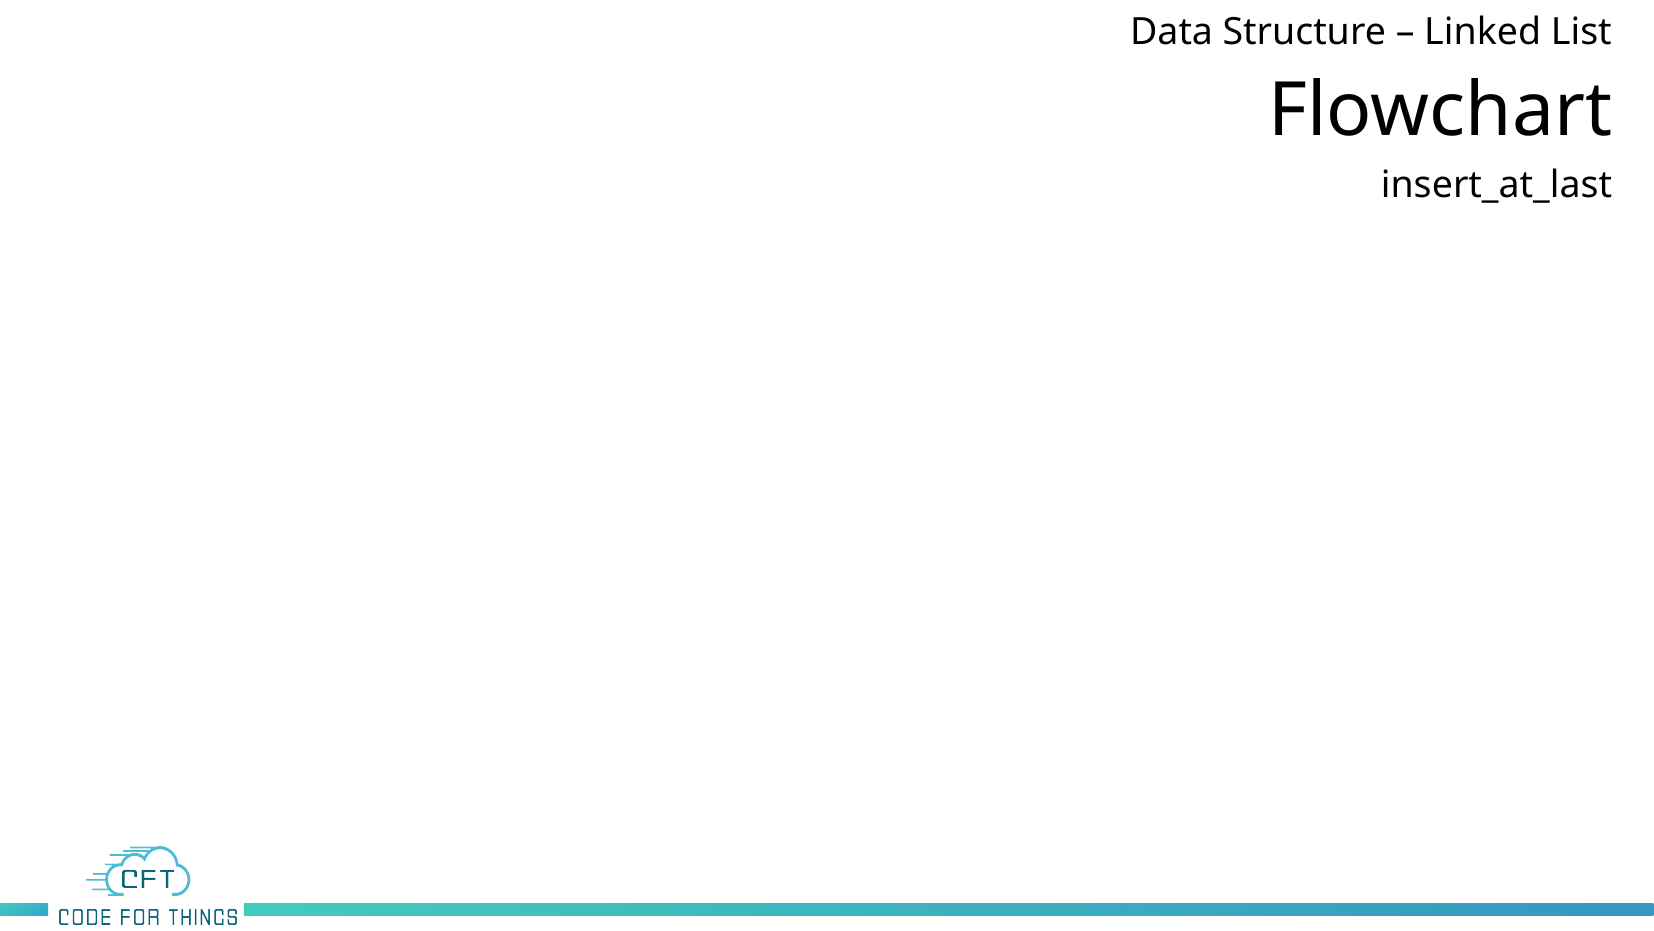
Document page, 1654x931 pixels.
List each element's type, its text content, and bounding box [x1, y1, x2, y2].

title Data Structure – Linked List Flowchart insert_at_last [1093, 0, 1613, 216]
picture [59, 846, 237, 925]
